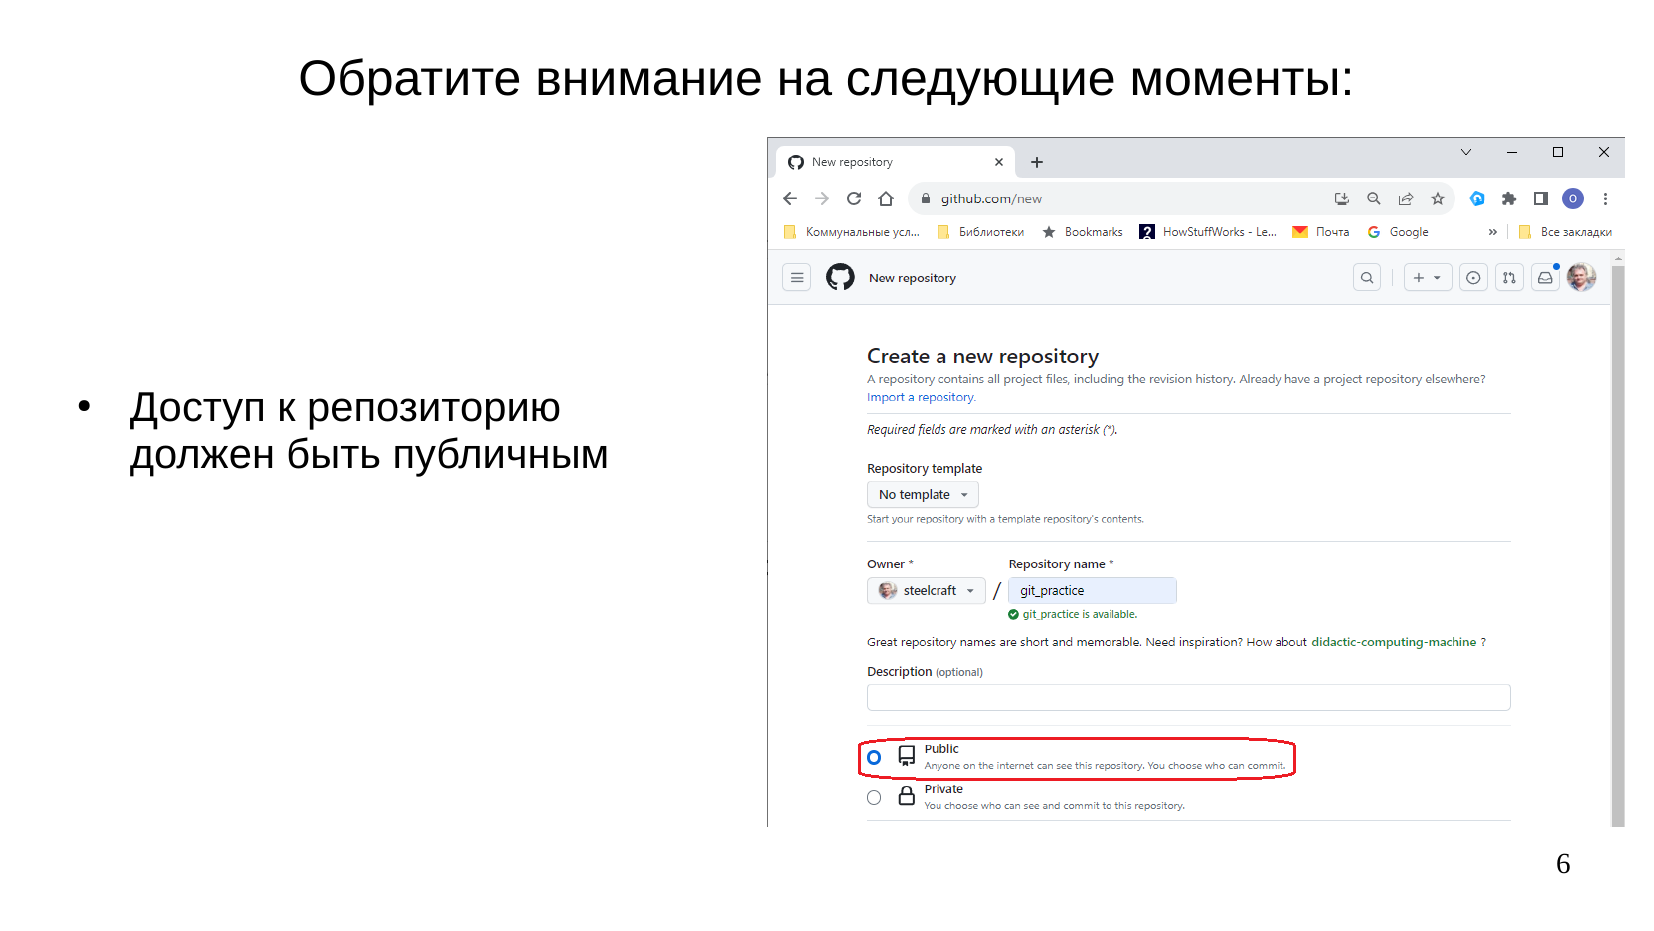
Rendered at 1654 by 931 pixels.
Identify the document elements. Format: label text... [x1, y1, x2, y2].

title Обратите внимание на следующие моменты: [82, 37, 1571, 119]
list Доступ к репозиторию должен быть публичным [59, 383, 709, 768]
picture [767, 137, 1625, 827]
